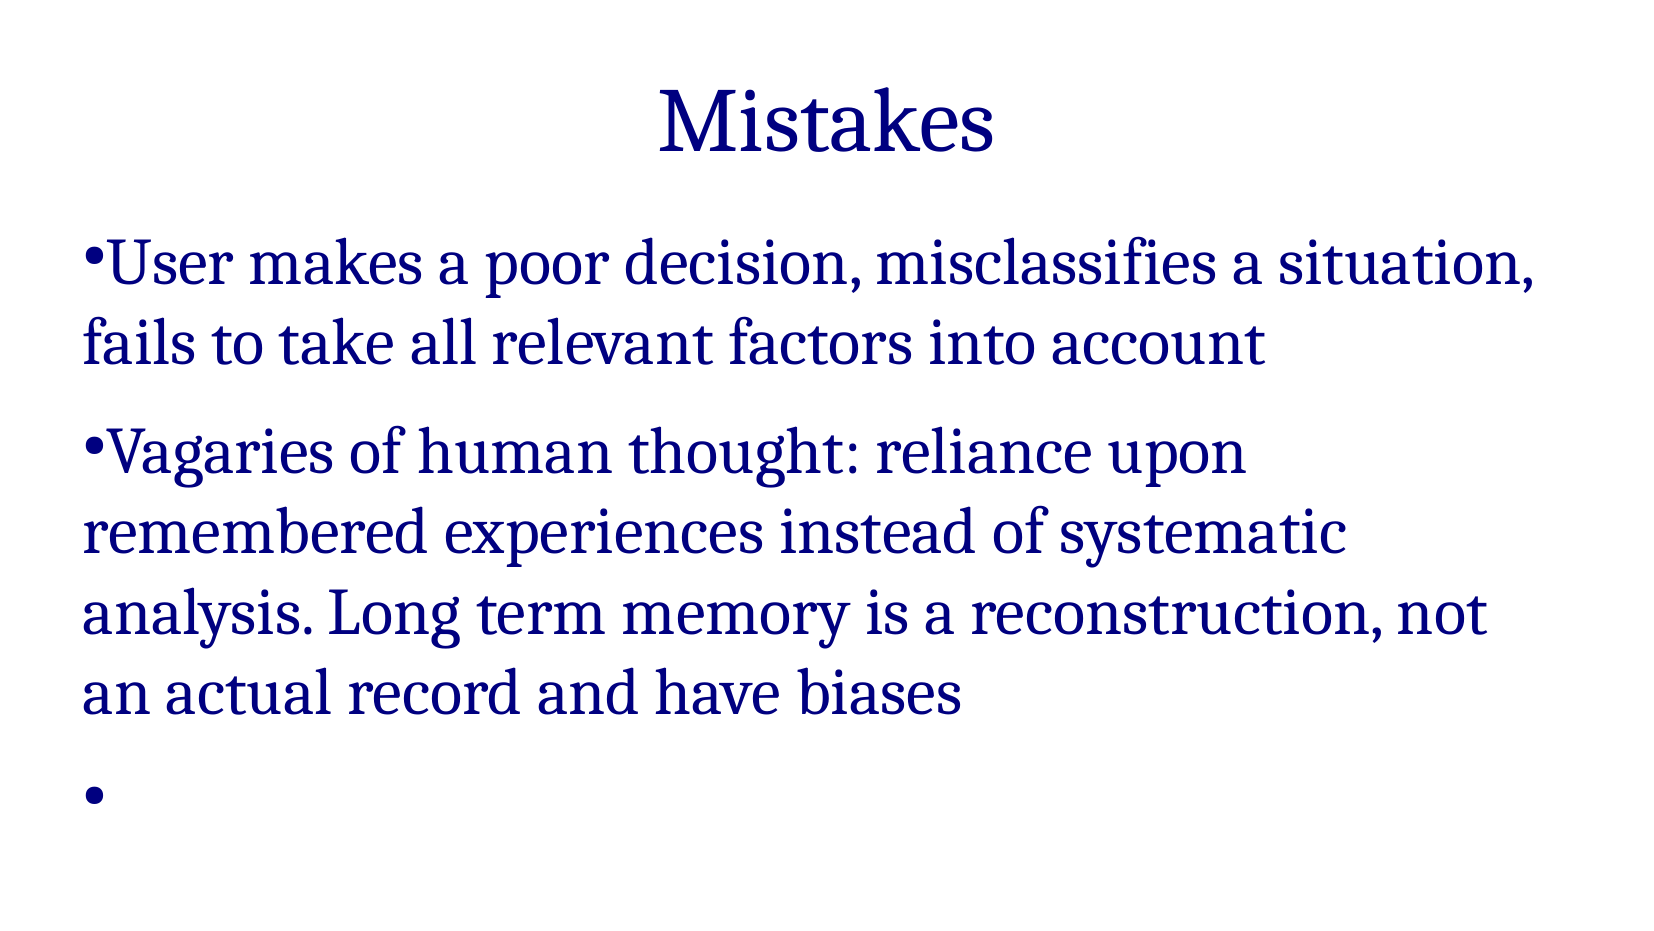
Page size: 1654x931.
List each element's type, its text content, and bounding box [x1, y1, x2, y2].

list User makes a poor decision, misclassifies a situation, fails to take all relevant factors into account Vagaries of human thought: reliance upon remembered experiences instead of systematic analysis. Long term memory is a reconstruction, not an actual record and have biases [82, 217, 1571, 758]
title Mistakes [82, 37, 1571, 193]
